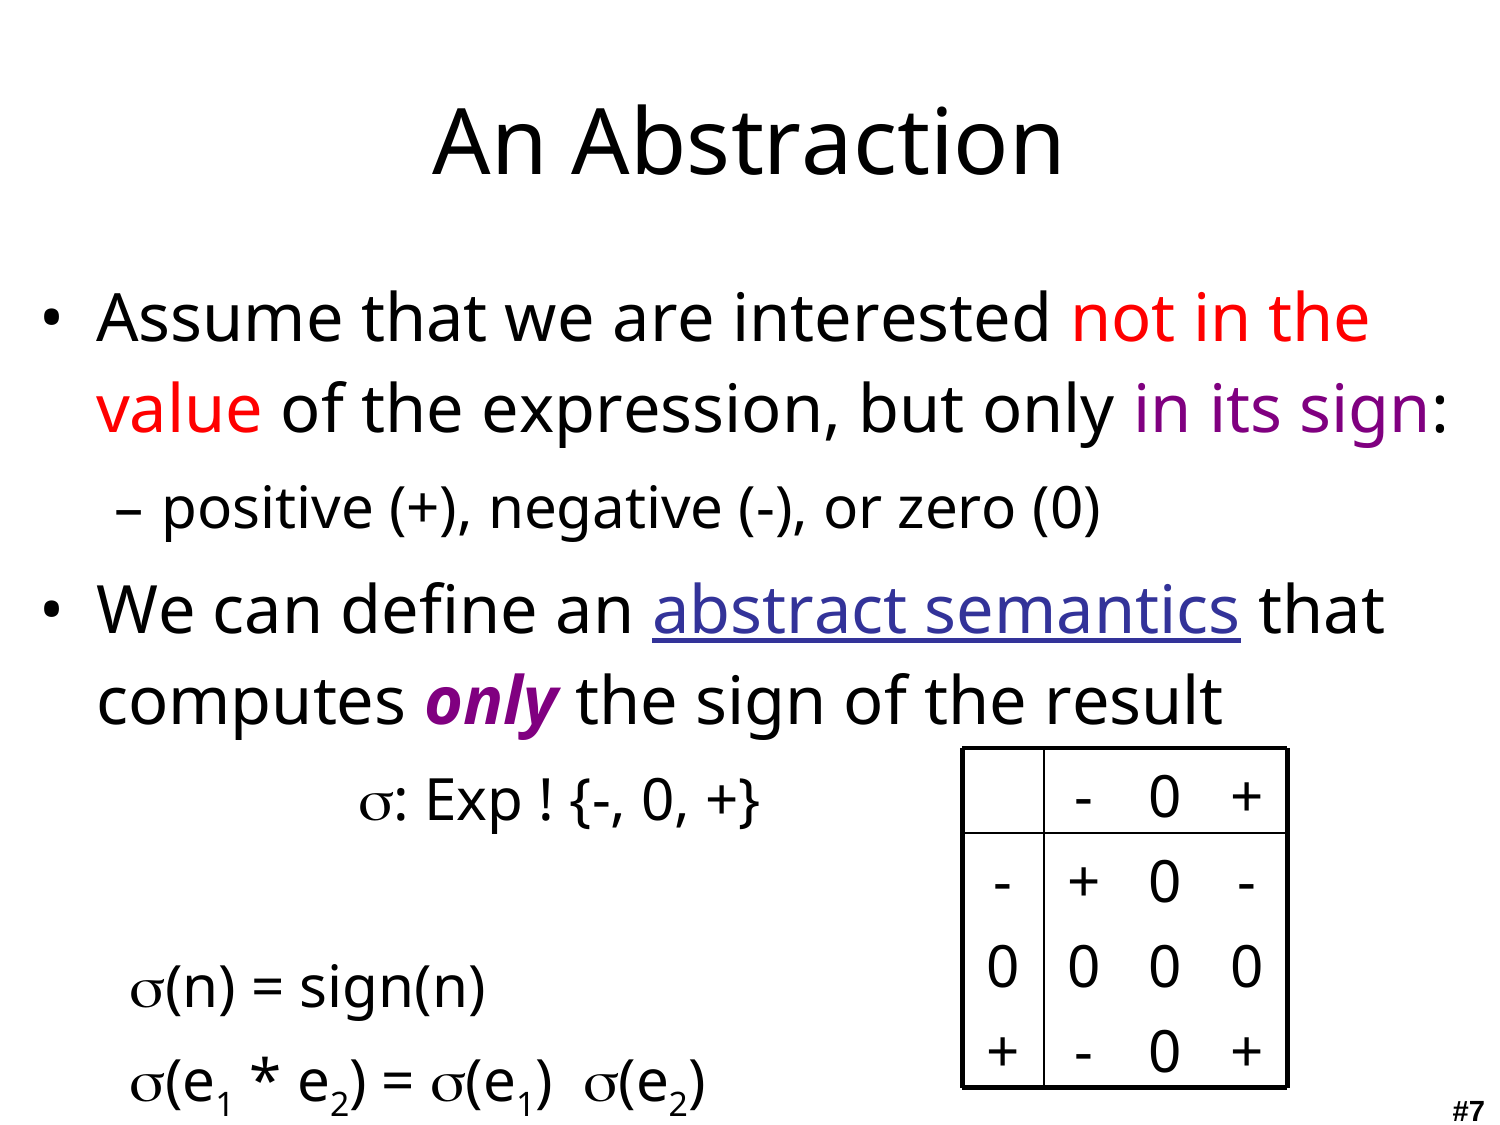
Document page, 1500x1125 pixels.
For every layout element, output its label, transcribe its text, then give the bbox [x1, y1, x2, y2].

title An Abstraction [24, 45, 1476, 233]
text_box 0 [1045, 918, 1126, 1003]
text_box 0 [1126, 834, 1207, 918]
text_box 0 [1126, 918, 1207, 1003]
text_box + [1045, 834, 1126, 918]
text_box + [1207, 750, 1285, 832]
text_box - [1207, 834, 1285, 918]
text_box 0 [1207, 918, 1285, 1003]
text_box - [1045, 1003, 1126, 1085]
text_box 0 [1126, 750, 1207, 832]
text_box ­ [965, 750, 1043, 832]
text_box - [965, 834, 1043, 918]
text_box - [1045, 750, 1126, 832]
text_box 0 [965, 918, 1043, 1003]
text_box + [965, 1003, 1043, 1085]
text_box + [1207, 1003, 1285, 1085]
text_box 0 [1126, 1003, 1207, 1085]
list Assume that we are interested not in the value of the expression, but only in its sign: positive (+), negative (-), or zero (0) We can define an abstract semantics that computes only the sign of the result : Exp ! {-, 0, +} (n) = sign(n) (e1 * e2) = (e1) ­ (e2) [24, 262, 1476, 1101]
